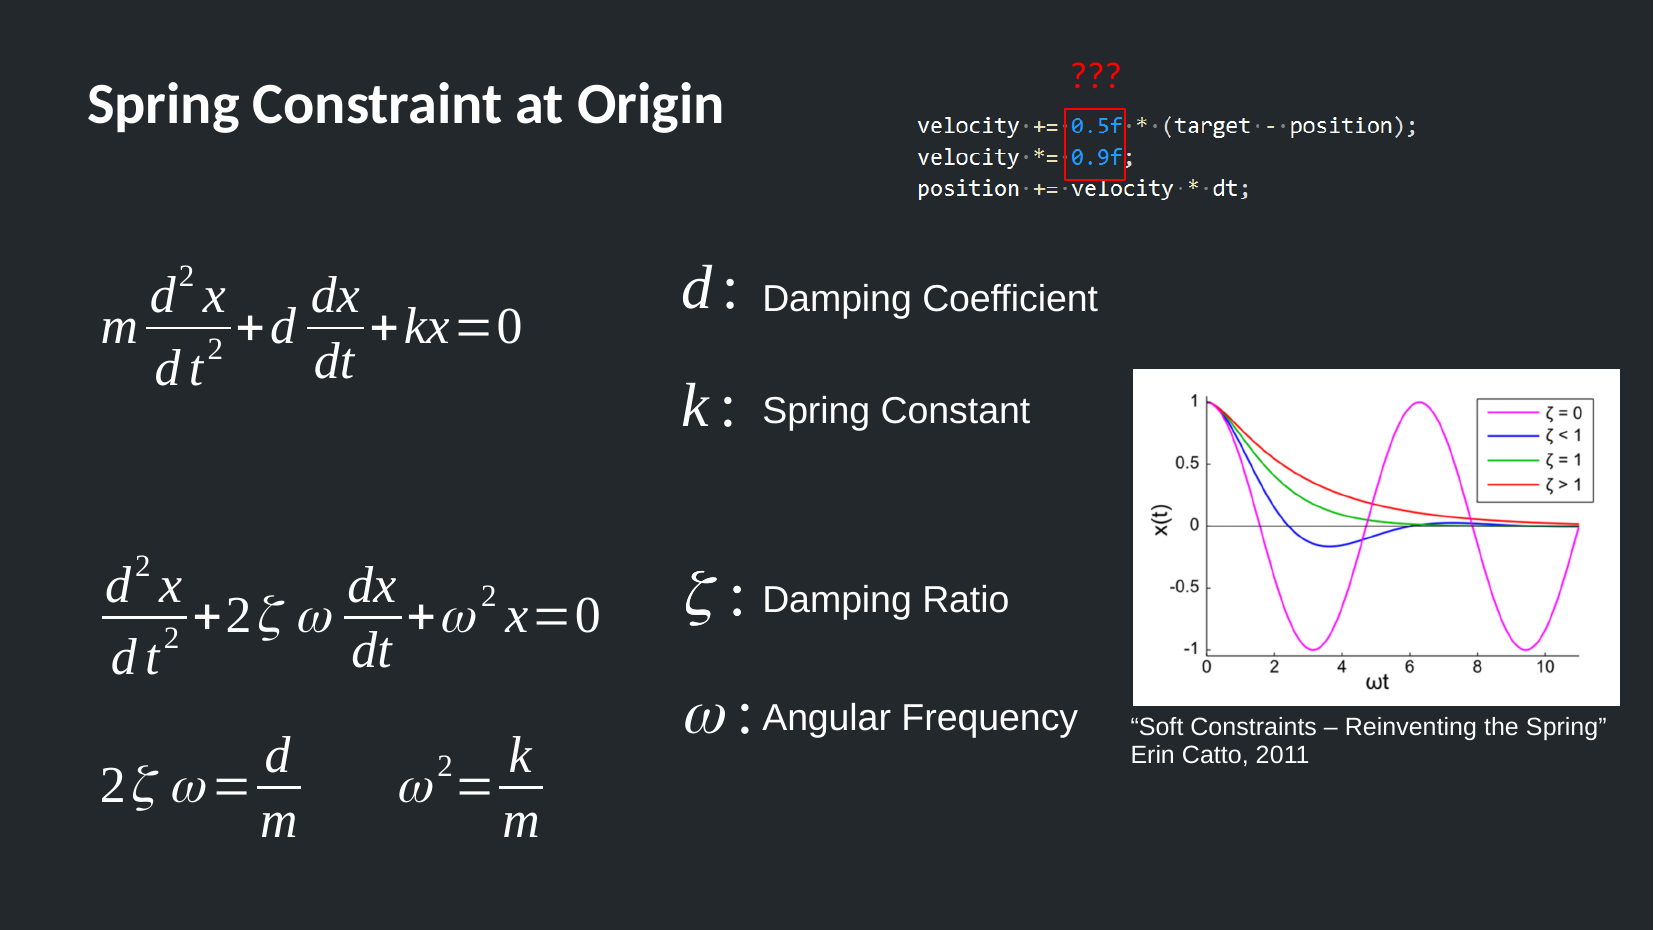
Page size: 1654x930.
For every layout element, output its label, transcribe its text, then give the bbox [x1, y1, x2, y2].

text_box [1065, 109, 1126, 181]
text_box Angular Frequency [747, 689, 1094, 796]
text_box Damping Coefficient [747, 269, 1114, 377]
chart [674, 678, 760, 748]
text_box “Soft Constraints – Reinventing the Spring” Erin Catto, 2011 [1115, 705, 1623, 776]
text_box Damping Ratio [747, 571, 1025, 678]
text_box ??? [1054, 52, 1138, 105]
chart [93, 548, 608, 687]
text_box Spring Constant [747, 382, 1046, 489]
chart [674, 252, 746, 322]
text_box Spring Constraint at Origin [72, 72, 1363, 221]
chart [93, 726, 310, 849]
picture [1133, 369, 1620, 705]
chart [674, 370, 743, 440]
chart [674, 559, 752, 630]
chart [388, 726, 552, 849]
picture [912, 109, 1426, 210]
chart [93, 259, 529, 397]
